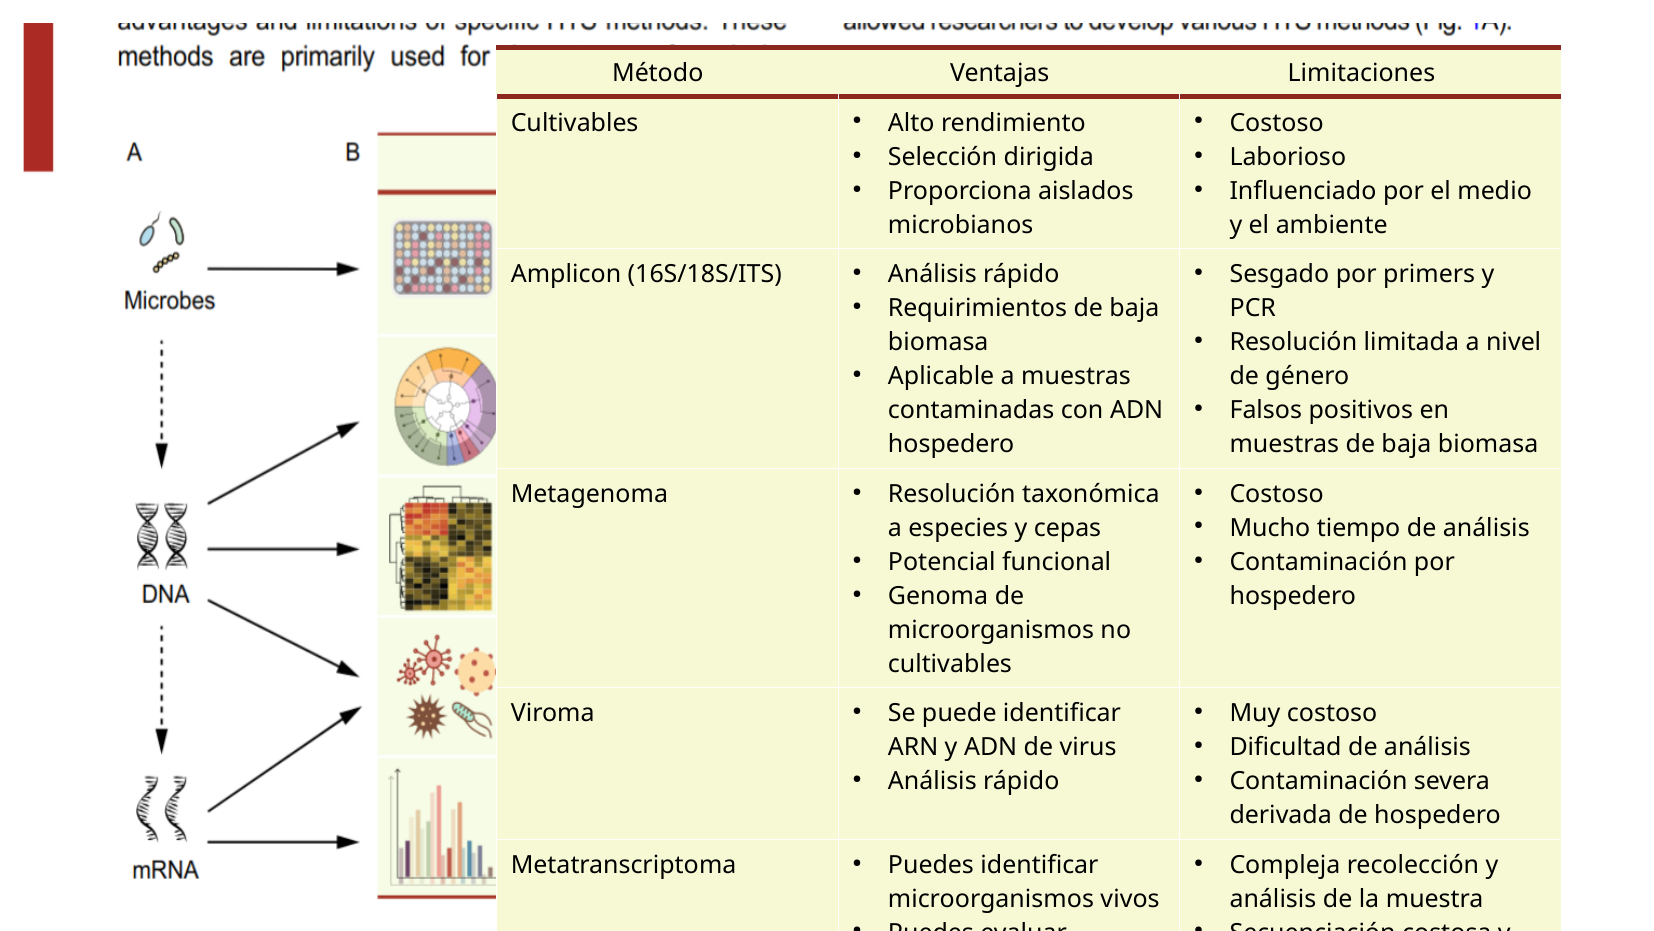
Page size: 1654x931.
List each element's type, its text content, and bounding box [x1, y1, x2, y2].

table_cell Puedes identificar microorganismos vivos Puedes evaluar actividad microbiana Respuestas a nivel de transcrito [839, 840, 1179, 931]
picture [23, 23, 1583, 922]
table_cell Cultivables [497, 99, 838, 248]
table_header Ventajas [838, 50, 1179, 94]
table_cell Costoso Laborioso Influenciado por el medio y el ambiente [1180, 99, 1561, 248]
table_cell Se puede identificar ARN y ADN de virus Análisis rápido [839, 688, 1179, 839]
table_cell Muy costoso Dificultad de análisis Contaminación severa derivada de hospedero [1180, 688, 1561, 839]
table_header Método [496, 50, 838, 94]
table_header Limitaciones [1179, 50, 1561, 94]
table_cell Resolución taxonómica a especies y cepas Potencial funcional Genoma de microorganismos no cultivables [839, 469, 1179, 687]
table_cell Viroma [497, 688, 838, 839]
table_cell Compleja recolección y análisis de la muestra Secuenciación costosa y completa Contaminación de hospedero (mRNA, rRNA) [1180, 840, 1561, 931]
table_cell Análisis rápido Requirimientos de baja biomasa Aplicable a muestras contaminadas con ADN hospedero [839, 249, 1179, 468]
table_cell Alto rendimiento Selección dirigida Proporciona aislados microbianos [839, 99, 1179, 248]
table_cell Amplicon (16S/18S/ITS) [497, 249, 838, 468]
table_cell Metagenoma [497, 469, 838, 687]
table_cell Sesgado por primers y PCR Resolución limitada a nivel de género Falsos positivos en muestras de baja biomasa [1180, 249, 1561, 468]
table_cell Costoso Mucho tiempo de análisis Contaminación por hospedero [1180, 469, 1561, 687]
table_cell Metatranscriptoma [497, 840, 838, 931]
